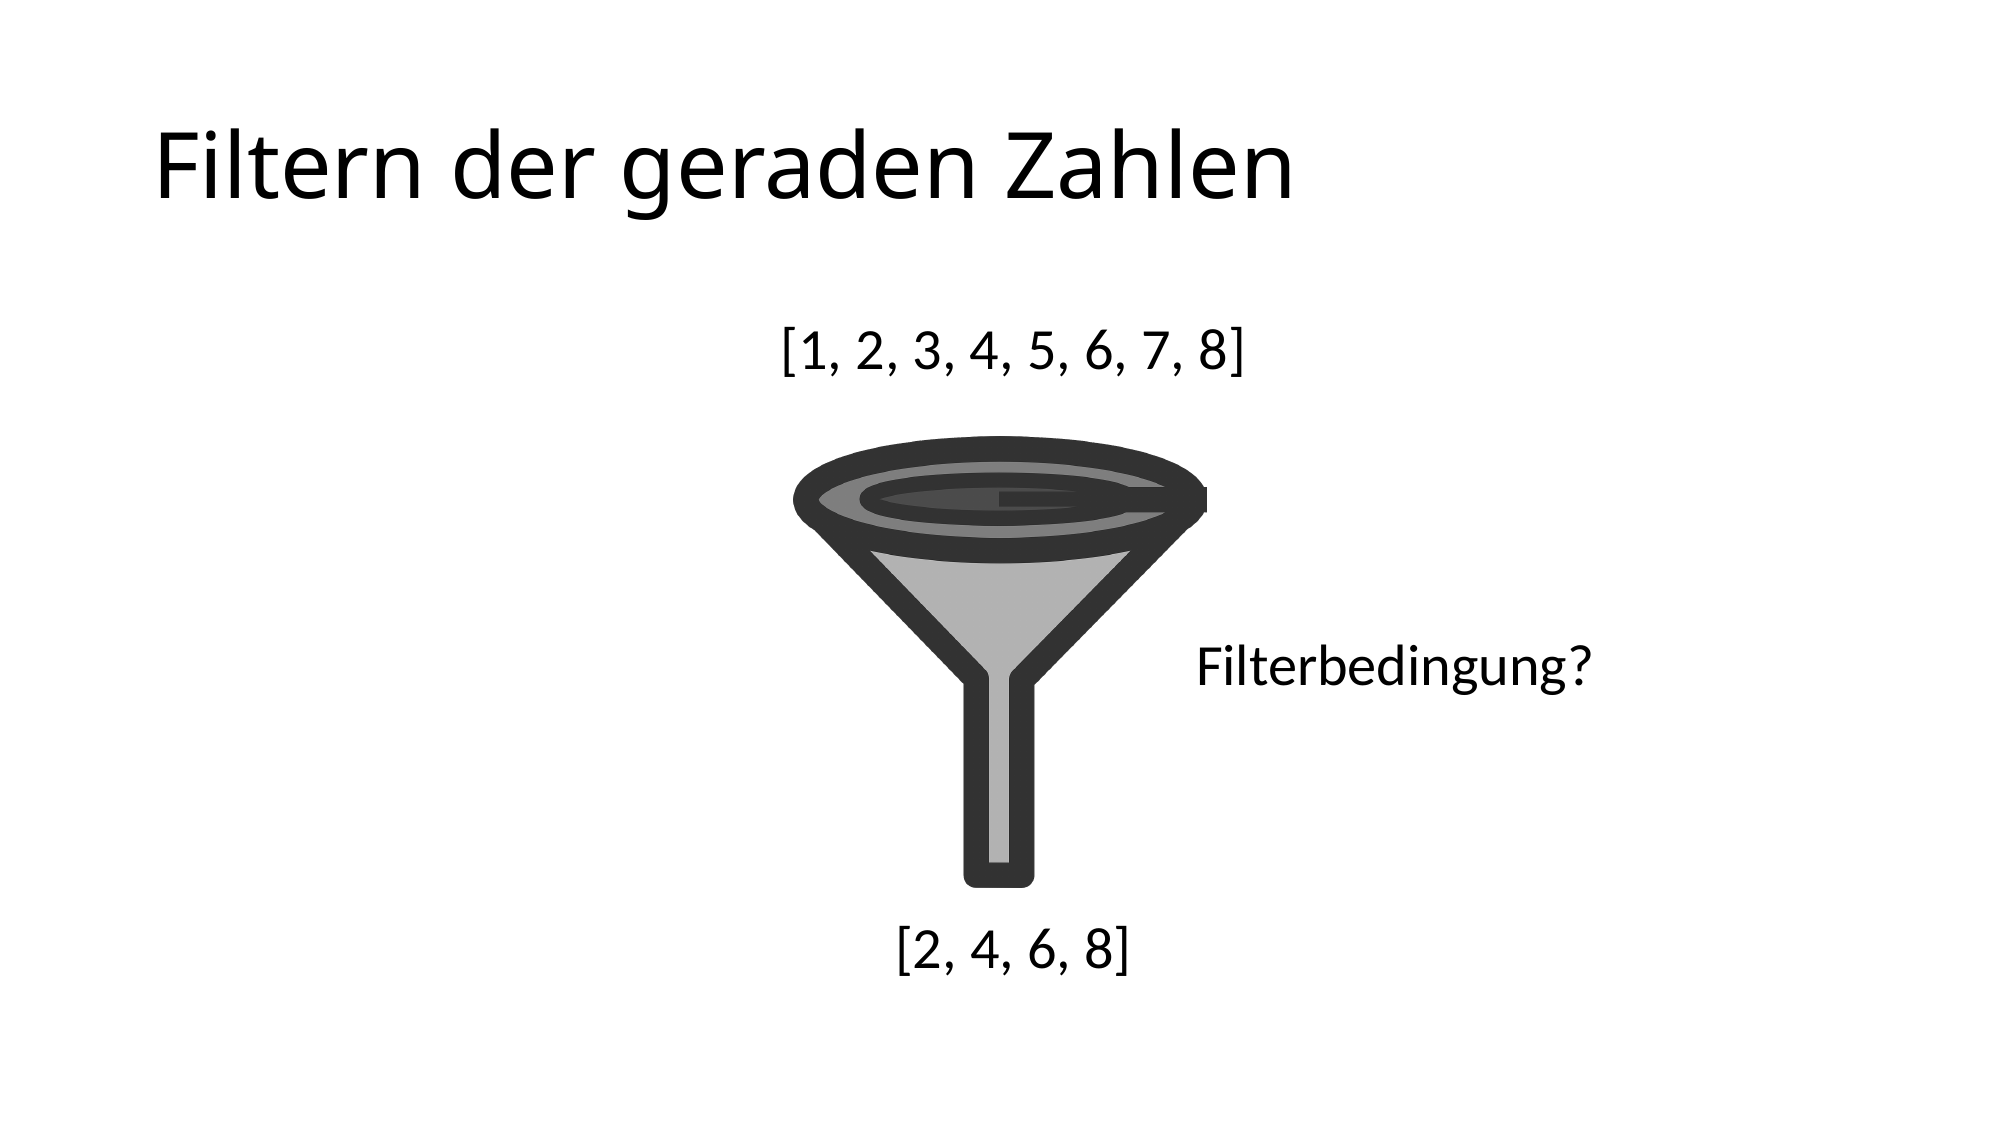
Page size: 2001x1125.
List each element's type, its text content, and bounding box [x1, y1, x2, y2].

text_box Filterbedingung? [1181, 619, 1610, 705]
title Filtern der geraden Zahlen [137, 59, 1863, 278]
text_box [2, 4, 6, 8] [880, 903, 1147, 988]
picture [793, 436, 1207, 888]
text_box [1, 2, 3, 4, 5, 6, 7, 8] [765, 304, 1262, 389]
